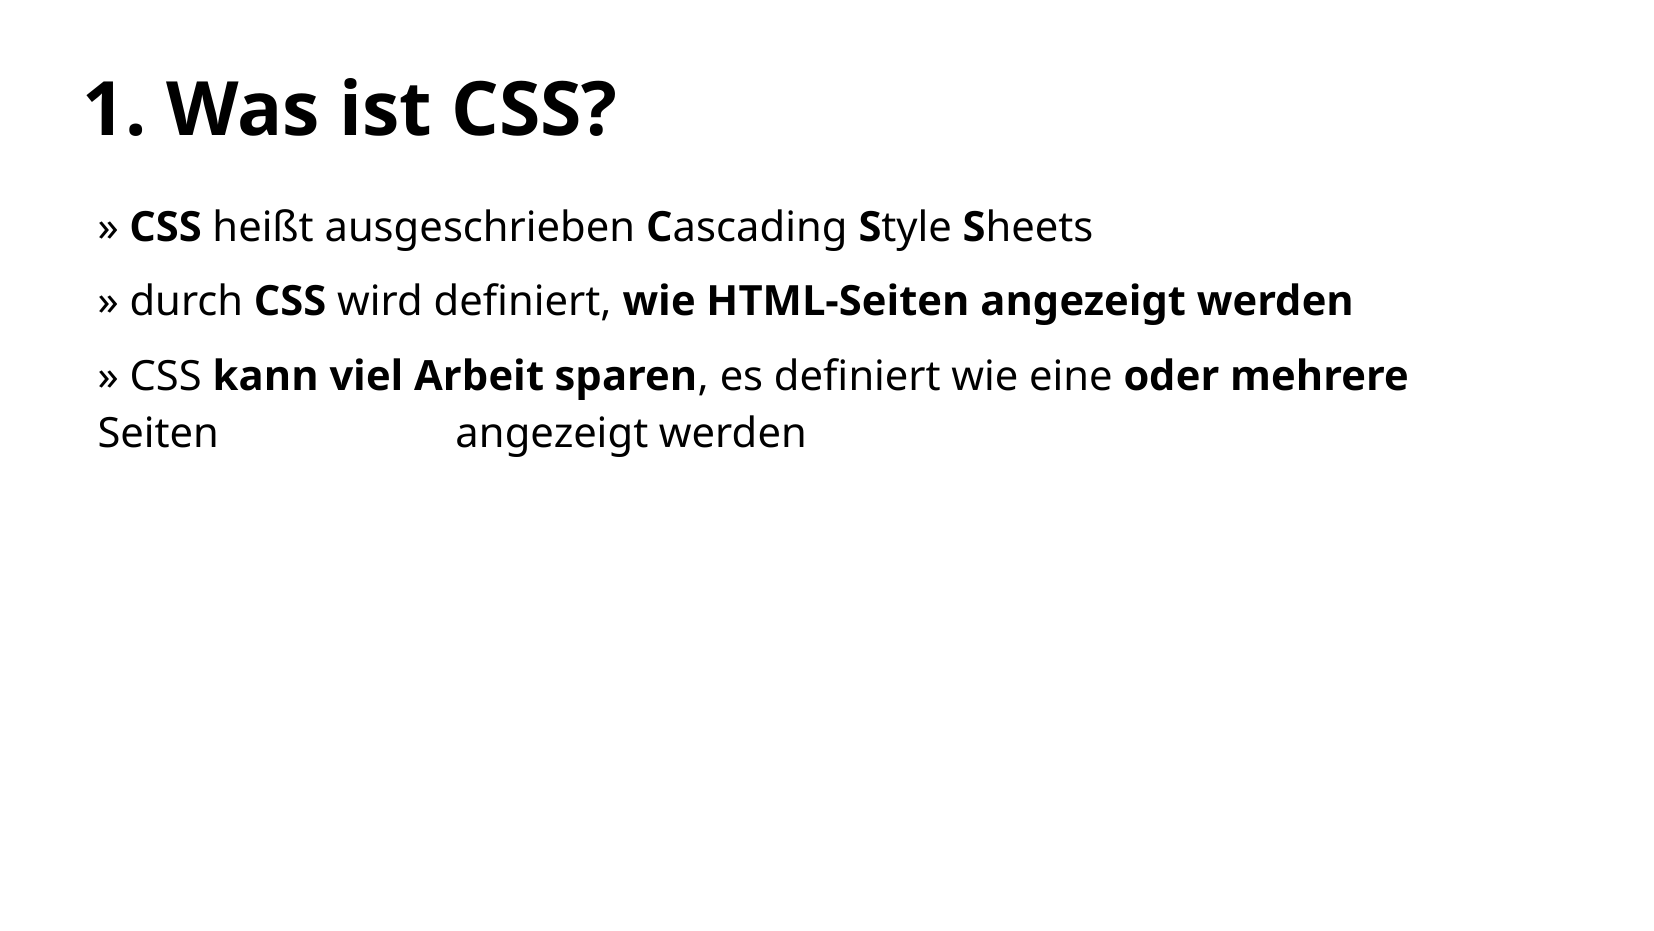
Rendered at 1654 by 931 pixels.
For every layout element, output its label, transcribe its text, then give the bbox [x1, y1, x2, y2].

text_box » CSS heißt ausgeschrieben Cascading Style Sheets » durch CSS wird definiert, wie HTML-Seiten angezeigt werden » CSS kann viel Arbeit sparen, es definiert wie eine oder mehrere Seiten angezeigt werden [82, 188, 1536, 450]
title 1. Was ist CSS? [82, 59, 1571, 154]
